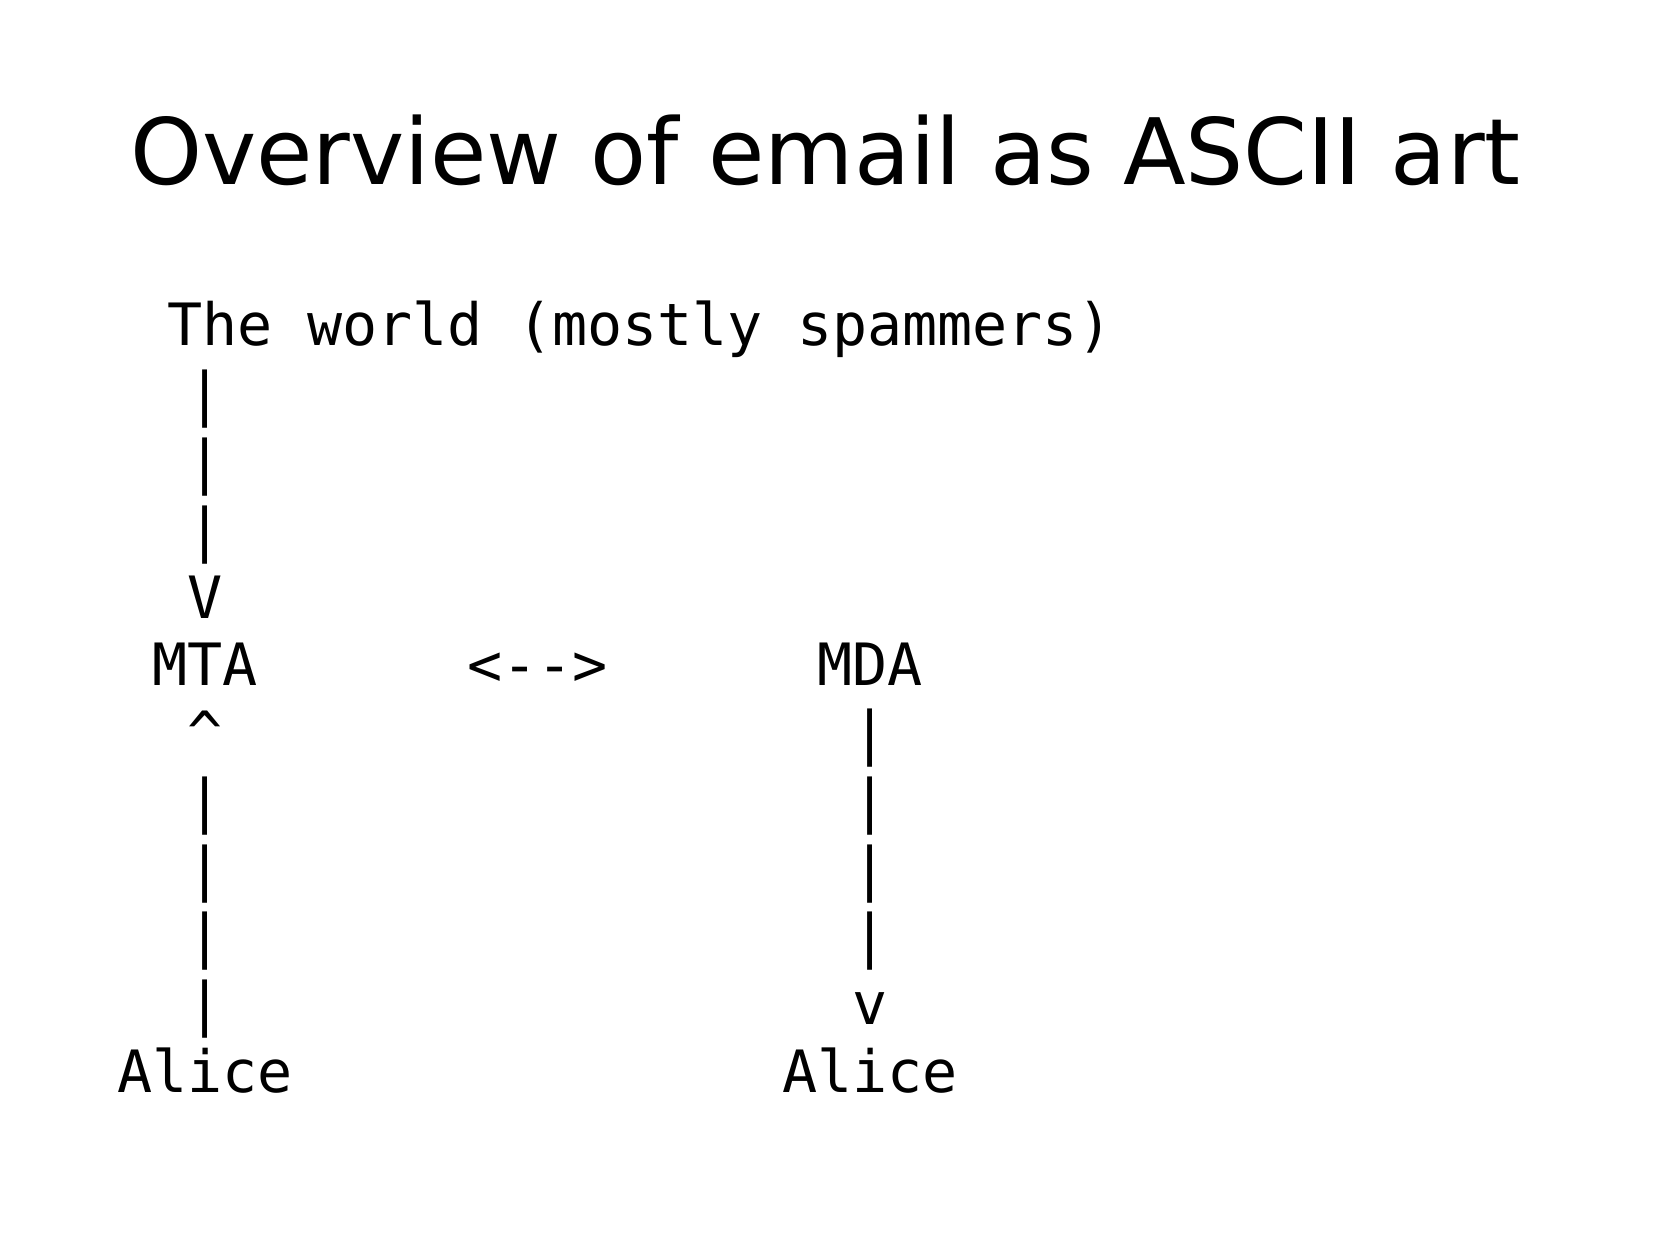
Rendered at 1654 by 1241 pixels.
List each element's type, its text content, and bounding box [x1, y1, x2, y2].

subtitle The world (mostly spammers) | | | V MTA <--> MDA ^ | | | | | | | | v Alice Alice [82, 205, 1571, 1107]
title Overview of email as ASCII art [82, 49, 1571, 205]
